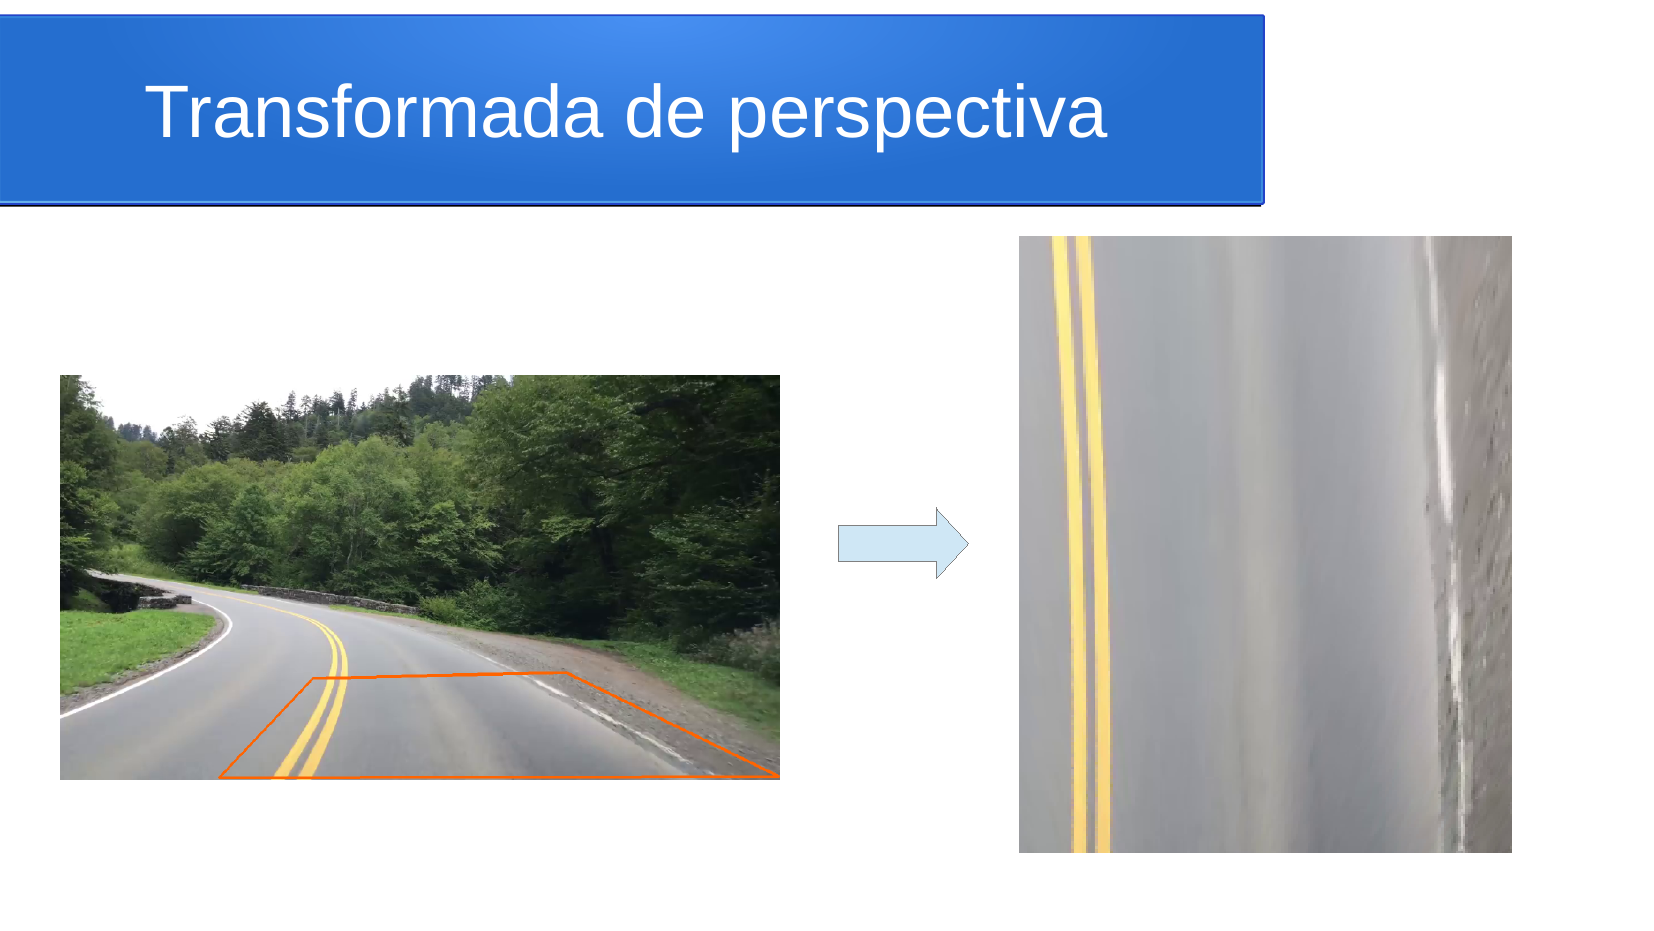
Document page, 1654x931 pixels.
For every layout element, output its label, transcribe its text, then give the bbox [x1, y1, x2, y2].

text_box [838, 507, 969, 579]
picture [1019, 236, 1512, 853]
title Transformada de perspectiva [82, 35, 1235, 189]
picture [60, 375, 780, 780]
